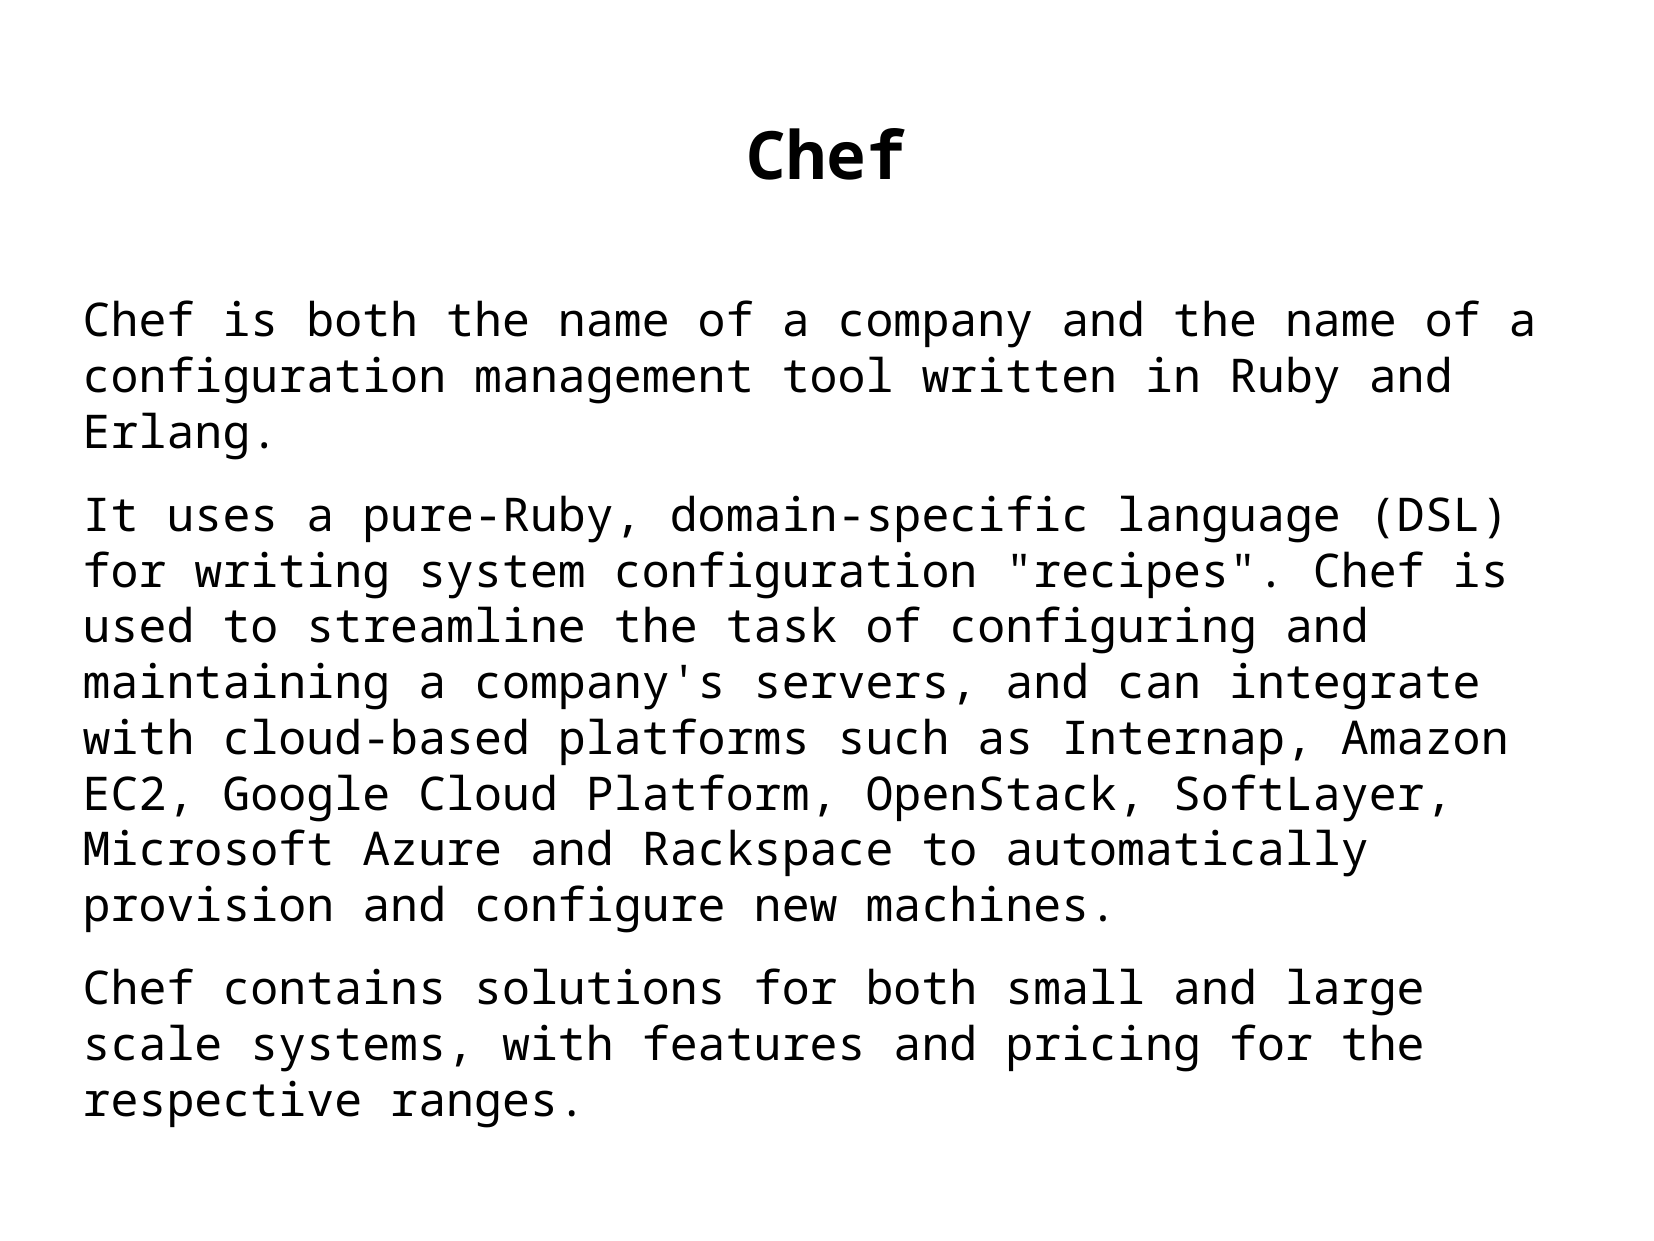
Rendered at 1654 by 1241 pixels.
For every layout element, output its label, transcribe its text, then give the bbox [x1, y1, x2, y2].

title Chef [82, 49, 1571, 257]
list Chef is both the name of a company and the name of a configuration management tool written in Ruby and Erlang. It uses a pure-Ruby, domain-specific language (DSL) for writing system configuration "recipes". Chef is used to streamline the task of configuring and maintaining a company's servers, and can integrate with cloud-based platforms such as Internap, Amazon EC2, Google Cloud Platform, OpenStack, SoftLayer, Microsoft Azure and Rackspace to automatically provision and configure new machines. Chef contains solutions for both small and large scale systems, with features and pricing for the respective ranges. [82, 290, 1571, 1134]
